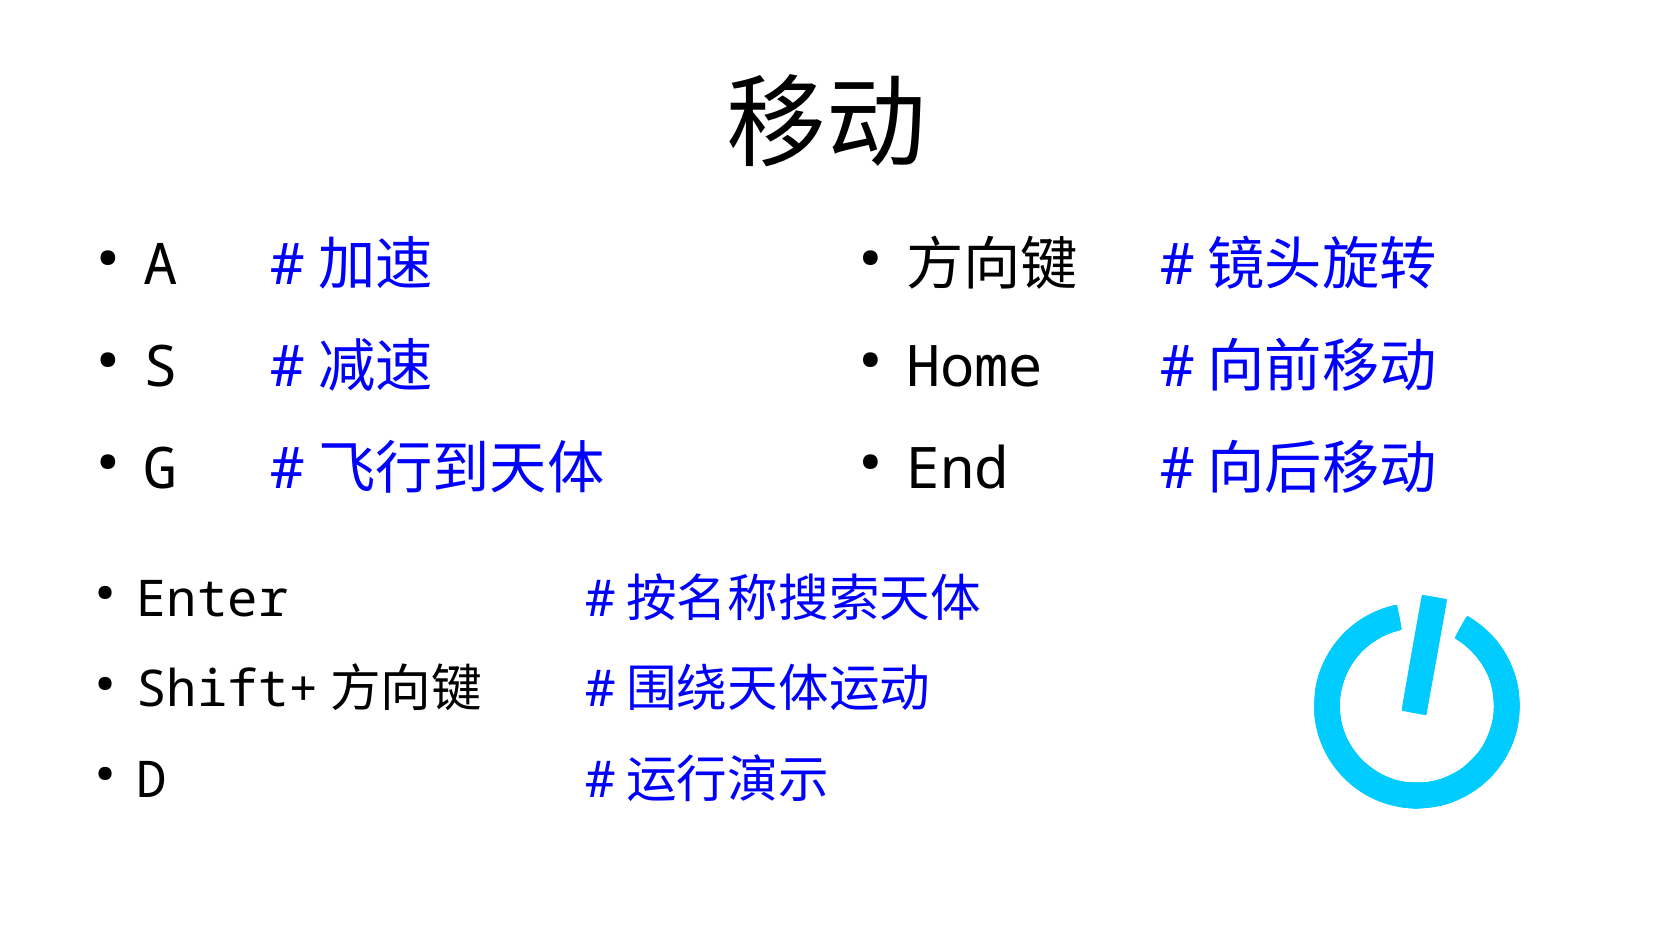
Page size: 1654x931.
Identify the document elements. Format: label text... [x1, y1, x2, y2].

list A #加速 S #减速 G #飞行到天体 [82, 217, 809, 508]
title 移动 [82, 37, 1571, 193]
list Enter #按名称搜索天体 Shift+方向键 #围绕天体运动 D #运行演示 [82, 557, 1571, 815]
list 方向键 #镜头旋转 Home #向前移动 End #向后移动 [845, 217, 1572, 508]
